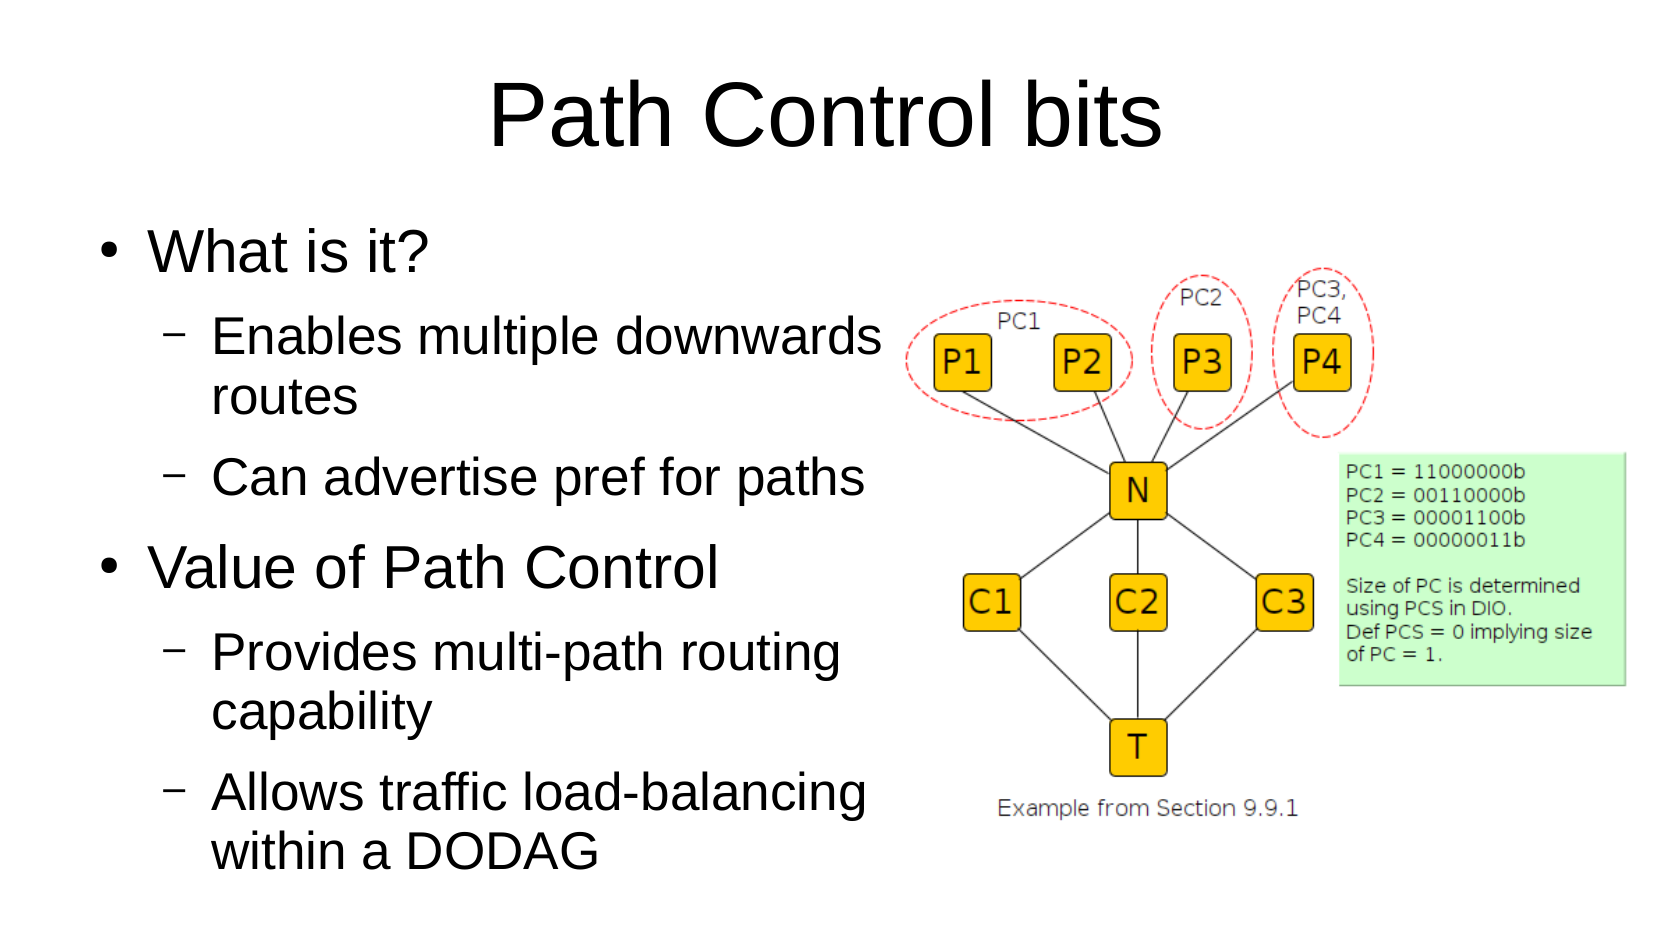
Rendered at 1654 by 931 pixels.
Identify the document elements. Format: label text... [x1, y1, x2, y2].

picture [922, 247, 1646, 851]
title Path Control bits [82, 37, 1571, 193]
list What is it? Enables multiple downwards routes Can advertise pref for paths Value of Path Control Provides multi-path routing capability Allows traffic load-balancing within a DODAG [82, 217, 922, 886]
